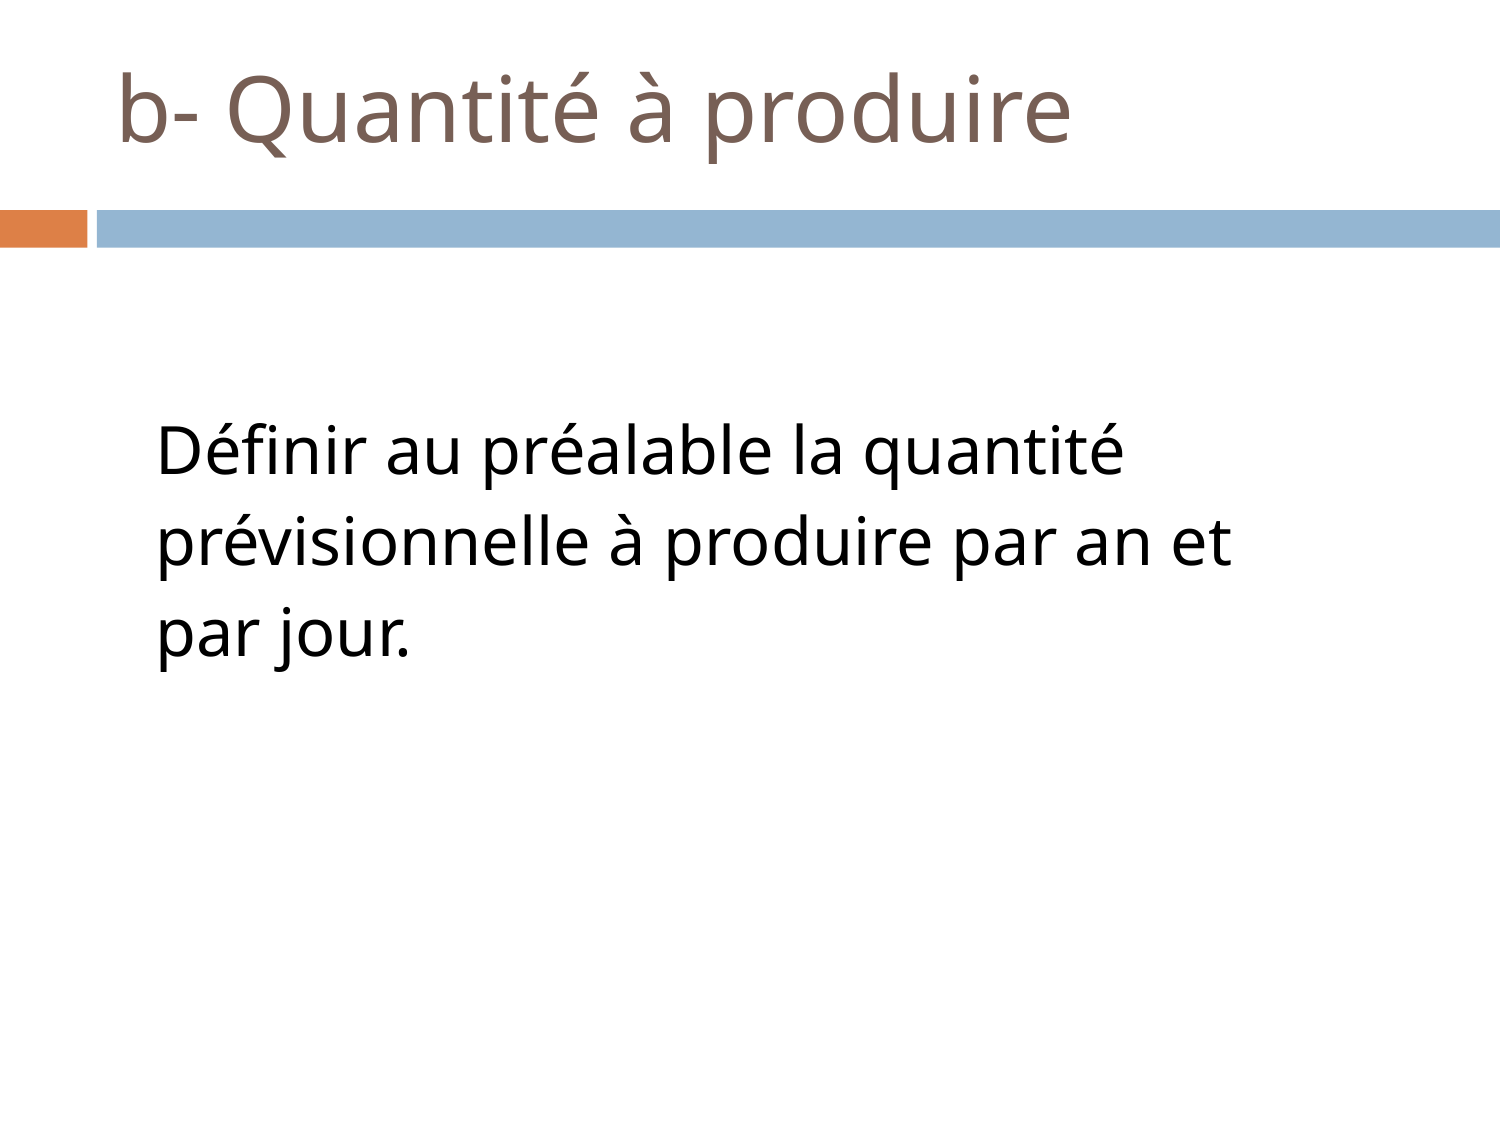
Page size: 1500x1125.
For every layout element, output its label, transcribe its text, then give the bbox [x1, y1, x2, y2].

title b- Quantité à produire [100, 37, 1439, 200]
text_box Définir au préalable la quantité prévisionnelle à produire par an et par jour. [140, 395, 1348, 684]
